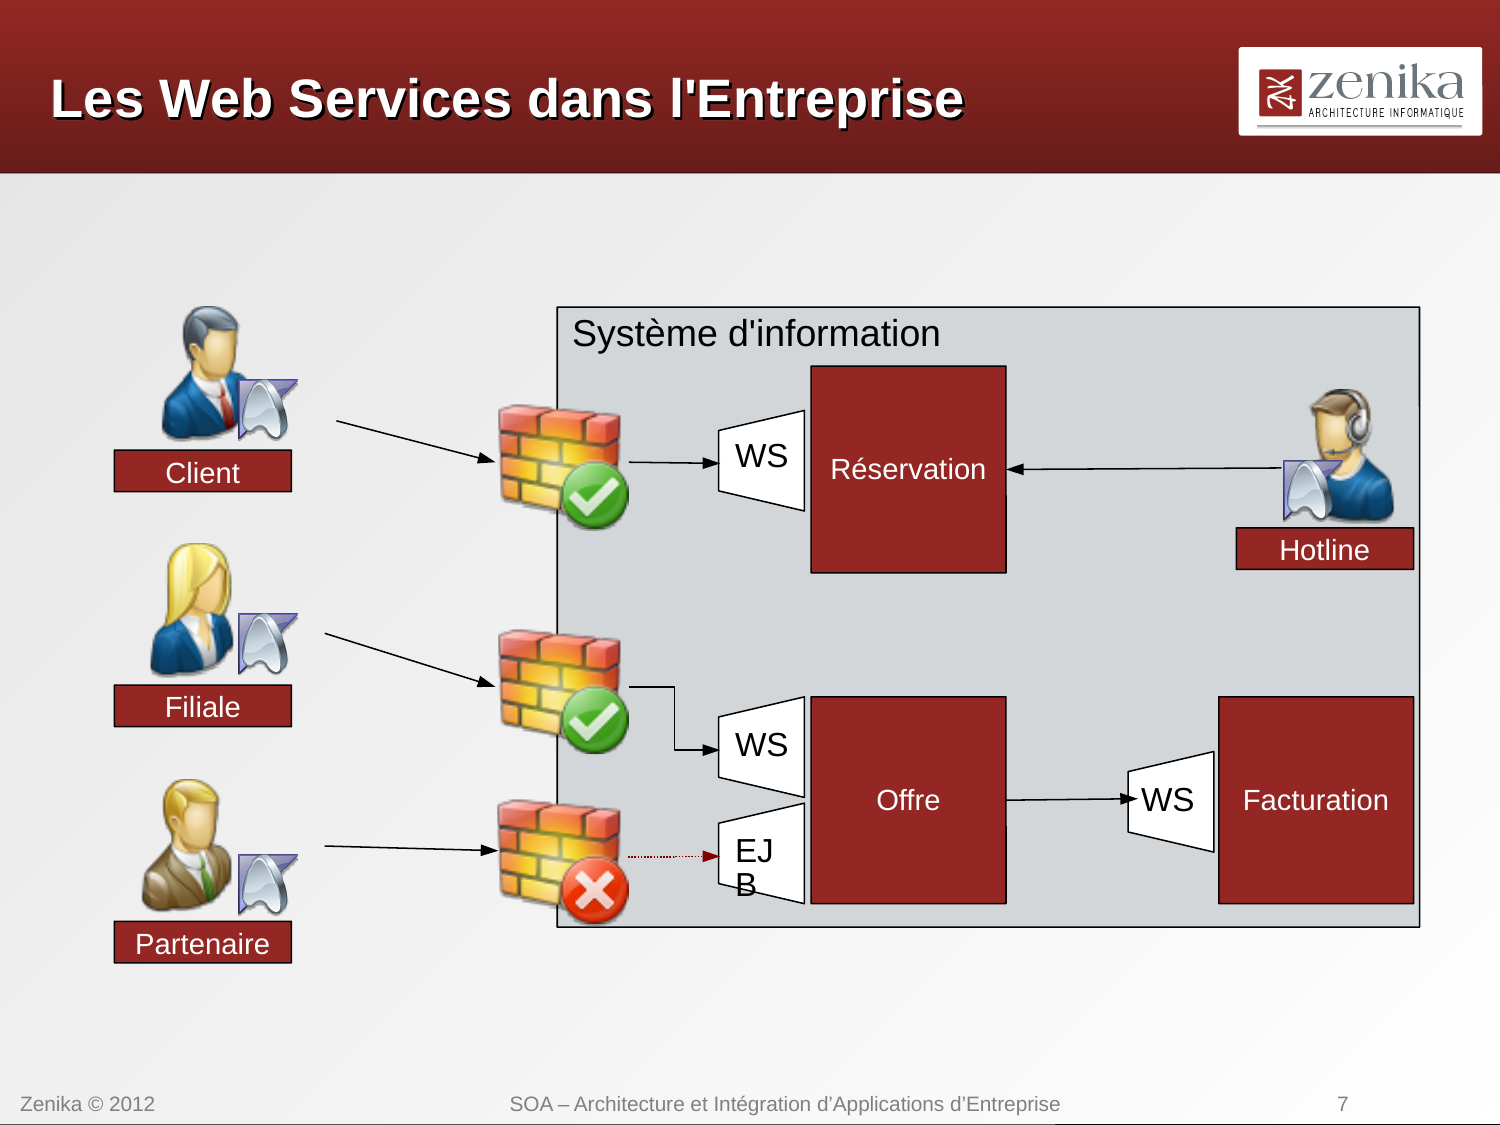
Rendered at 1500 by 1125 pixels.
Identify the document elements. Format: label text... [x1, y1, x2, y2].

text_box [1128, 751, 1214, 853]
picture [494, 790, 629, 924]
text_box Réservation [811, 366, 1007, 573]
text_box EJB [720, 826, 811, 886]
picture [495, 395, 629, 529]
text_box [718, 803, 805, 855]
title Les Web Services dans l'Entreprise [50, 15, 1206, 180]
text_box Système d'information [557, 307, 1420, 928]
text_box Partenaire [114, 921, 292, 963]
picture [495, 620, 629, 754]
text_box WS [720, 720, 804, 780]
text_box Facturation [1218, 696, 1414, 904]
text_box [718, 696, 805, 798]
text_box WS [1126, 774, 1210, 835]
text_box Hotline [1236, 527, 1414, 570]
text_box [755, 886, 805, 904]
picture [1283, 389, 1430, 523]
text_box [718, 410, 805, 512]
text_box [741, 886, 752, 892]
text_box WS [720, 430, 804, 496]
text_box Filiale [114, 685, 292, 727]
picture [128, 779, 298, 914]
picture [144, 307, 298, 441]
picture [128, 543, 298, 677]
text_box Client [114, 450, 292, 492]
text_box Offre [811, 696, 1007, 904]
